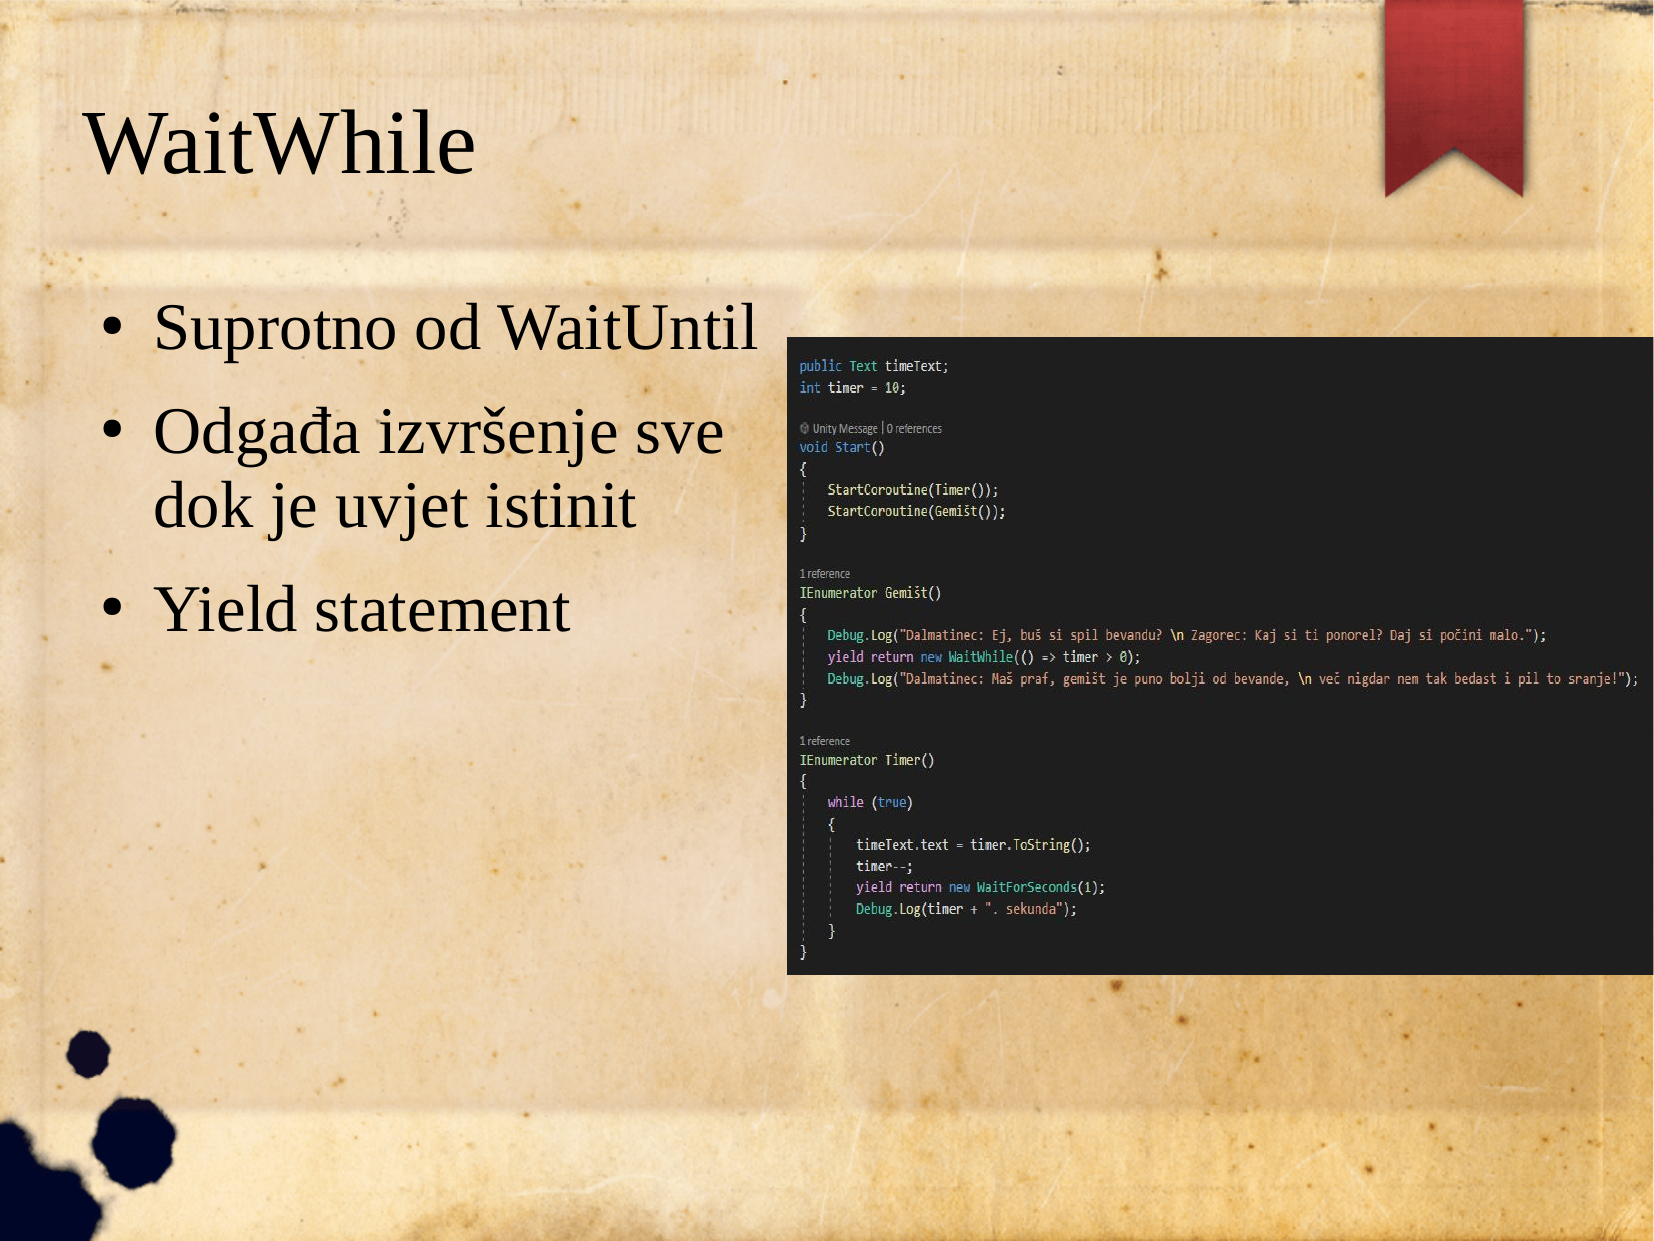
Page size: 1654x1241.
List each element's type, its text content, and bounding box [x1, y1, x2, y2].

list Suprotno od WaitUntil Odgađa izvršenje sve dok je uvjet istinit Yield statement [82, 290, 793, 1010]
title WaitWhile [82, 49, 1347, 237]
picture [0, 0, 1654, 1241]
